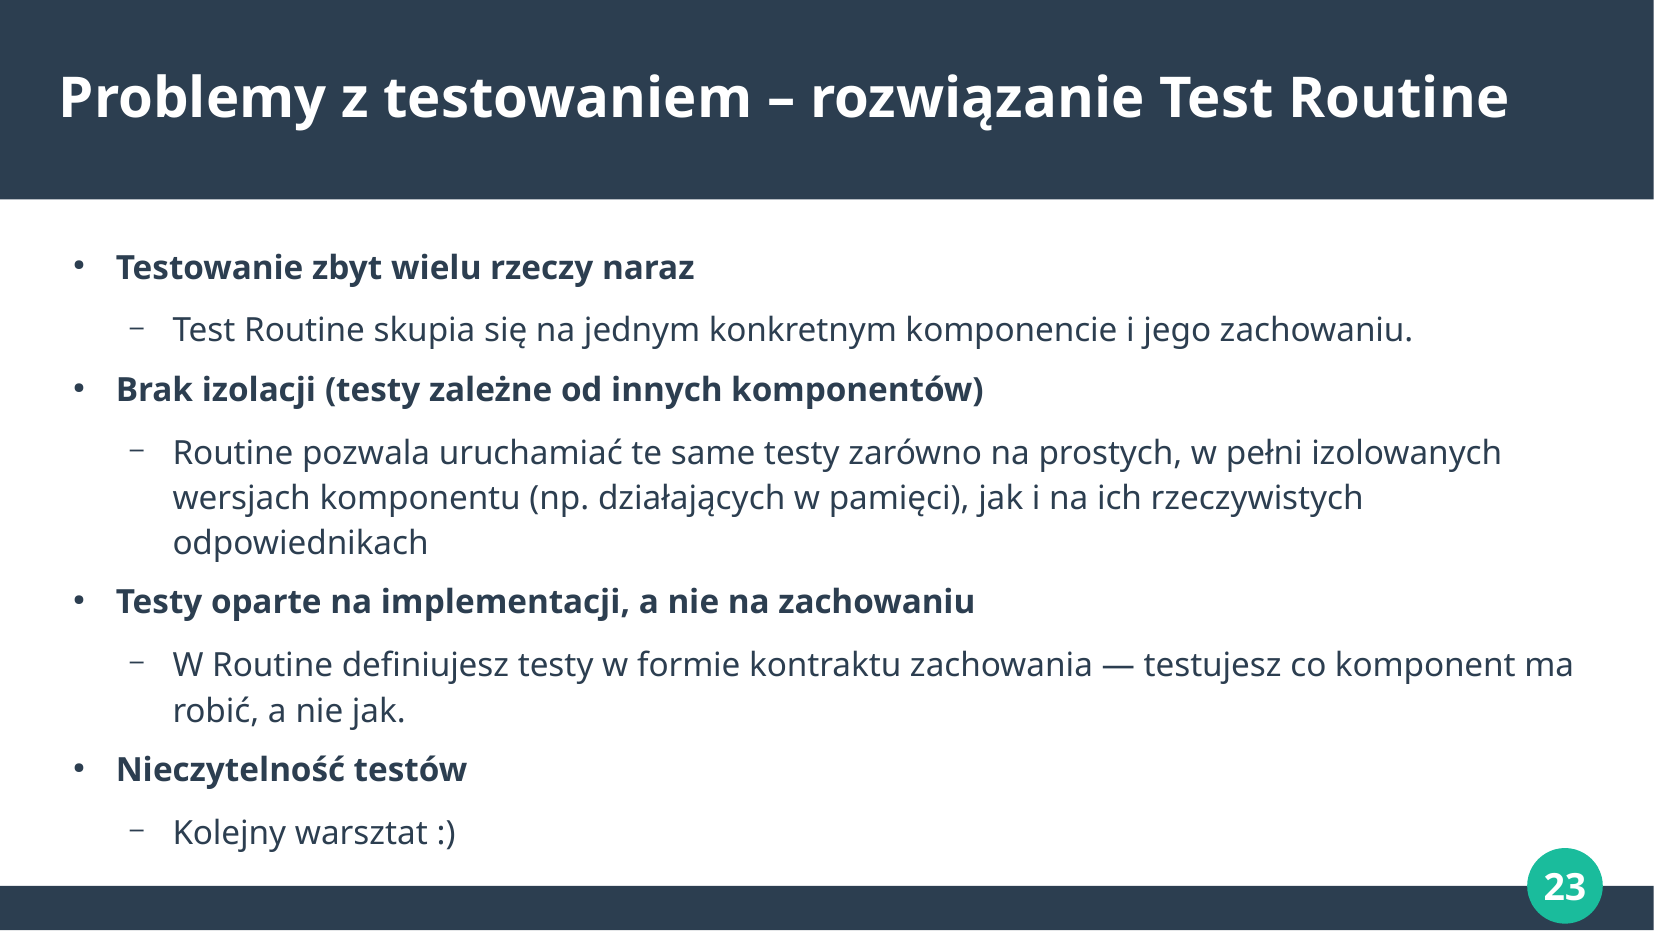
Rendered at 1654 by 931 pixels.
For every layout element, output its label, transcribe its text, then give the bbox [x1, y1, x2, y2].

list Testowanie zbyt wielu rzeczy naraz Test Routine skupia się na jednym konkretnym komponencie i jego zachowaniu. Brak izolacji (testy zależne od innych komponentów) Routine pozwala uruchamiać te same testy zarówno na prostych, w pełni izolowanych wersjach komponentu (np. działających w pamięci), jak i na ich rzeczywistych odpowiednikach Testy oparte na implementacji, a nie na zachowaniu W Routine definiujesz testy w formie kontraktu zachowania — testujesz co komponent ma robić, a nie jak. Nieczytelność testów Kolejny warsztat :) [59, 243, 1595, 864]
title Problemy z testowaniem – rozwiązanie Test Routine [59, 37, 1595, 156]
